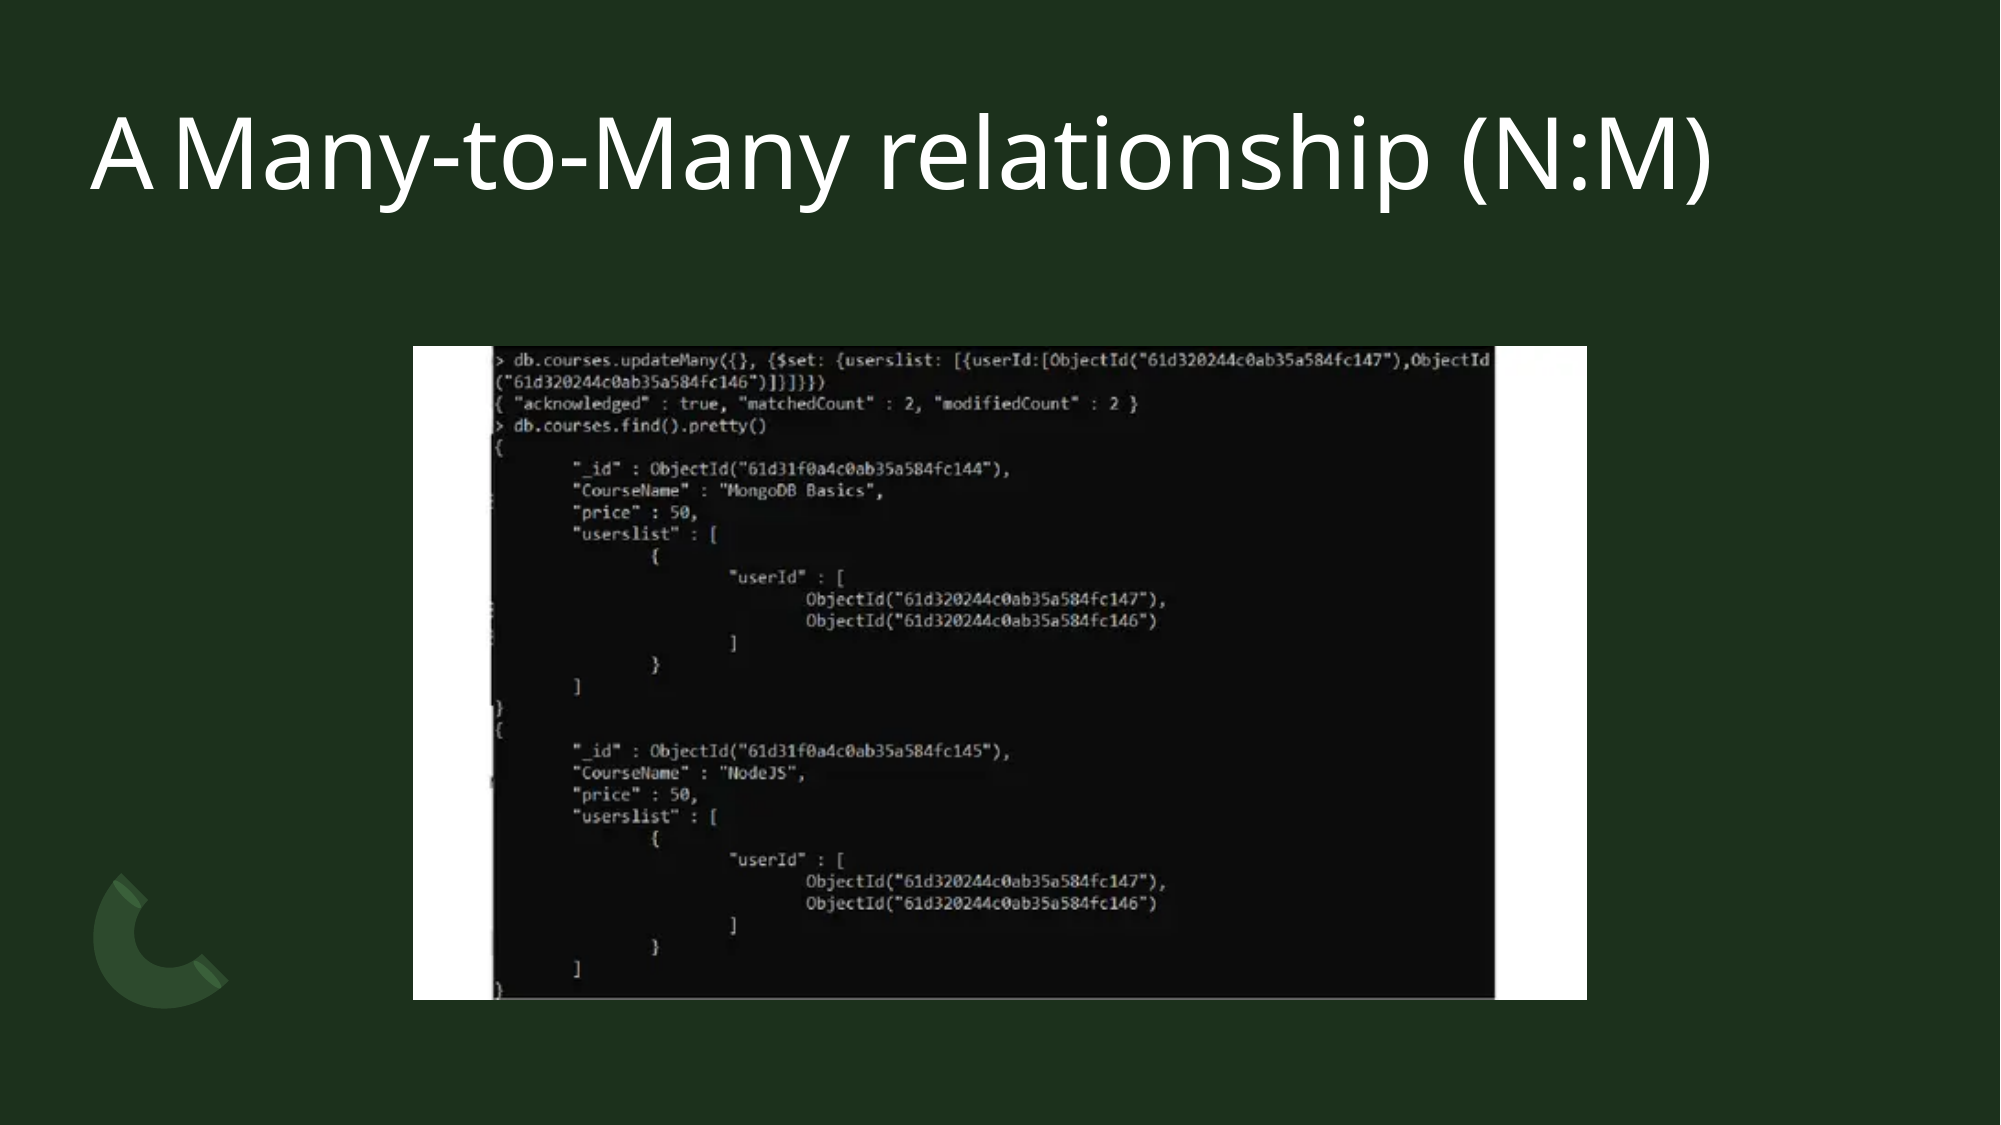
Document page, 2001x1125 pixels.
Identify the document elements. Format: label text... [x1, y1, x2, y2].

title A Many-to-Many relationship (N:M) [90, 90, 1910, 309]
picture [413, 346, 1587, 1000]
